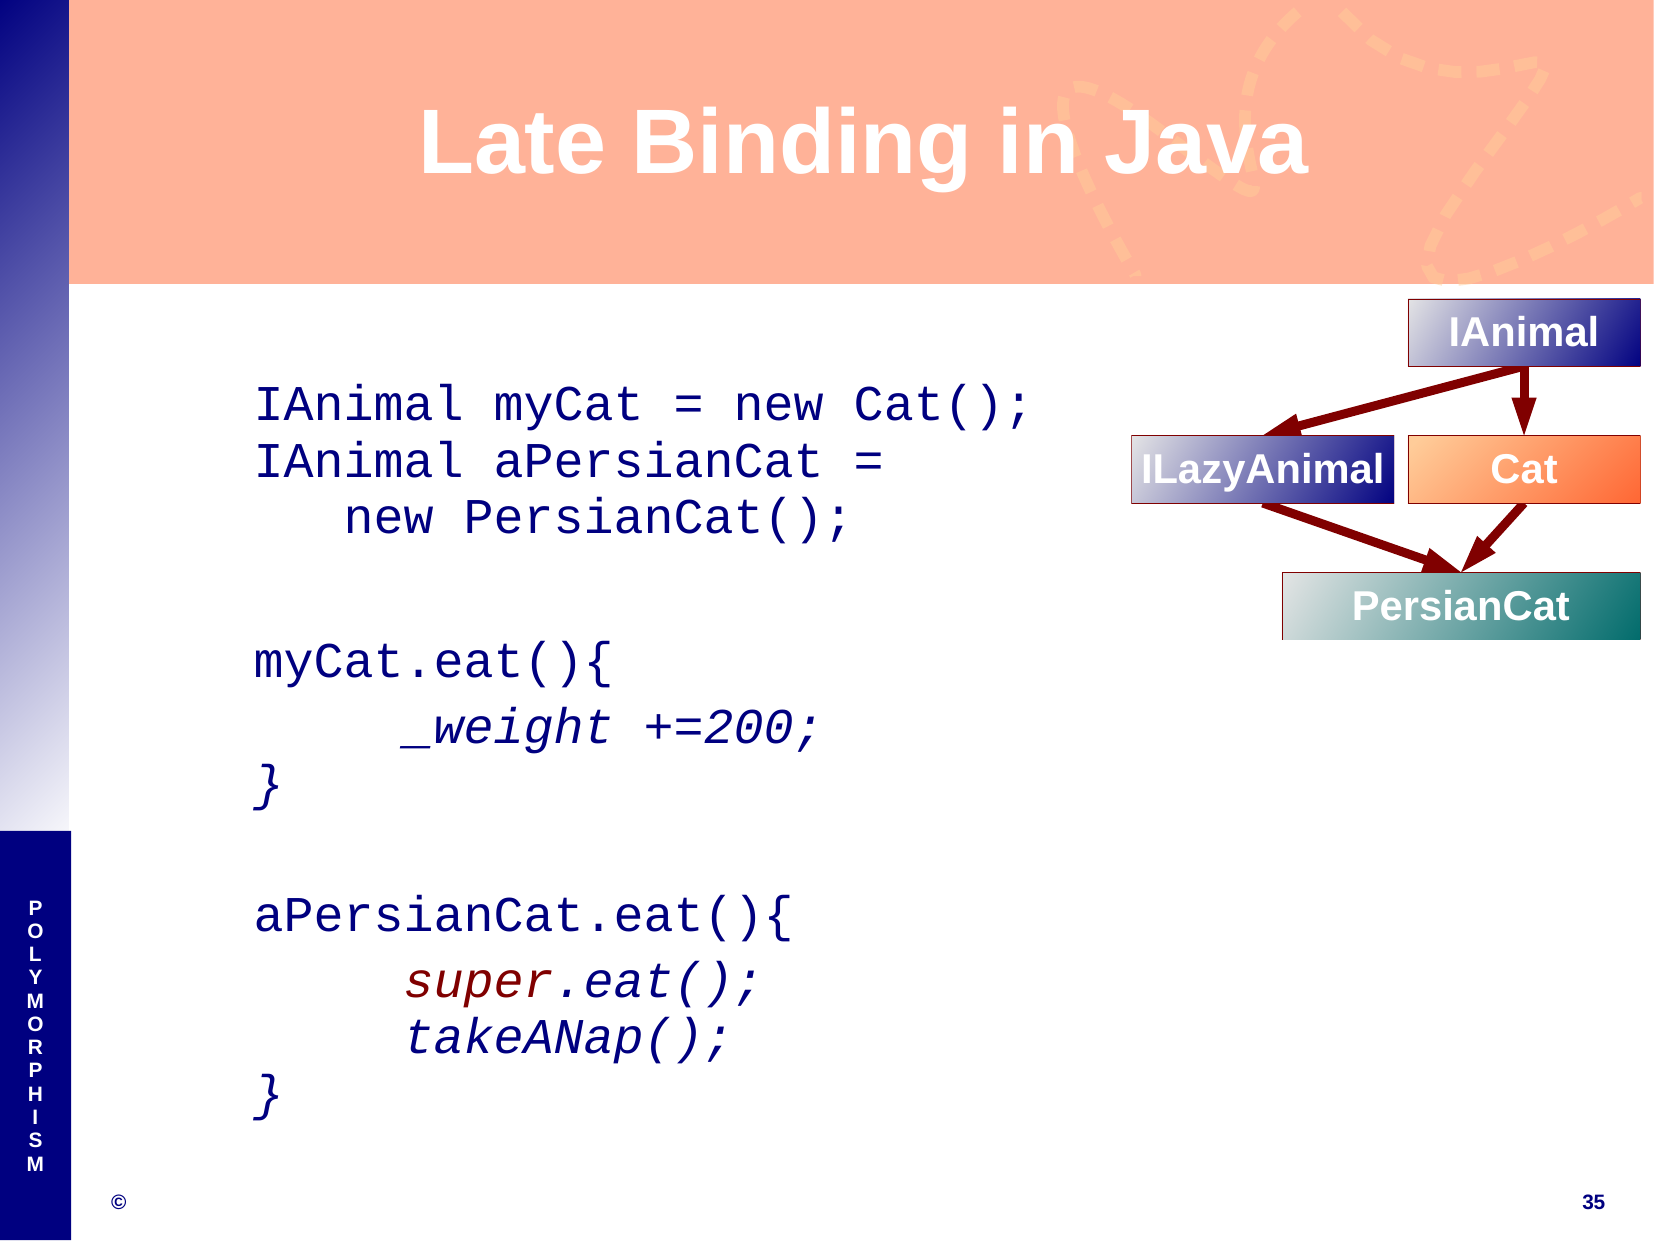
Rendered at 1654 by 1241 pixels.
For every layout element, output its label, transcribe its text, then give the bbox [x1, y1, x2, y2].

text_box PersianCat [1281, 572, 1641, 640]
text_box ILazyAnimal [1131, 435, 1395, 504]
text_box IAnimal [1407, 298, 1641, 367]
list IAnimal myCat = new Cat(); IAnimal aPersianCat = new PersianCat(); myCat.eat(){ _weight +=200; } aPersianCat.eat(){ super.eat(); takeANap(); } [235, 378, 1040, 1093]
text_box P O L Y M O R P H I S M [0, 830, 71, 1241]
text_box Cat [1407, 435, 1641, 504]
title Late Binding in Java [111, 37, 1617, 246]
